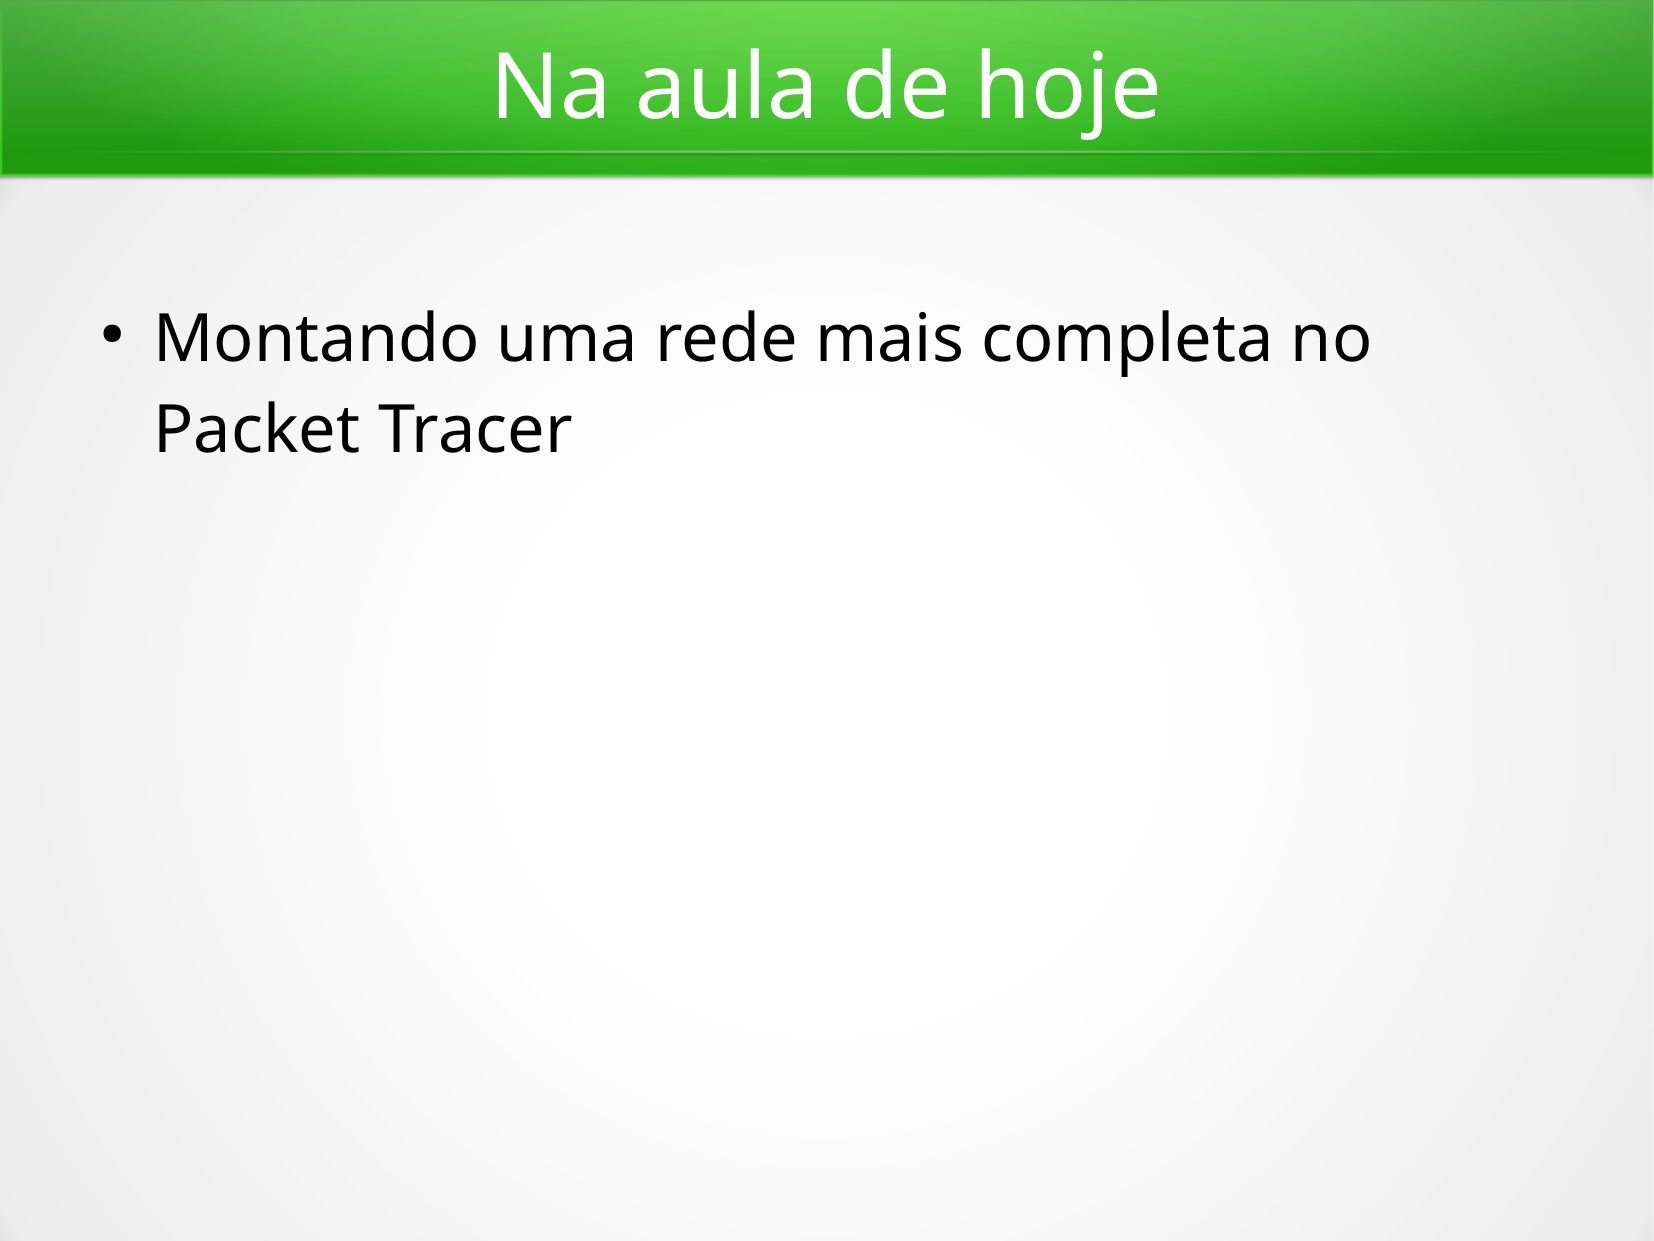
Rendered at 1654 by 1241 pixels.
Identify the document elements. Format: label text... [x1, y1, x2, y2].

list Montando uma rede mais completa no Packet Tracer [82, 290, 1571, 1010]
picture [0, 0, 1654, 1241]
title Na aula de hoje [82, 11, 1571, 154]
